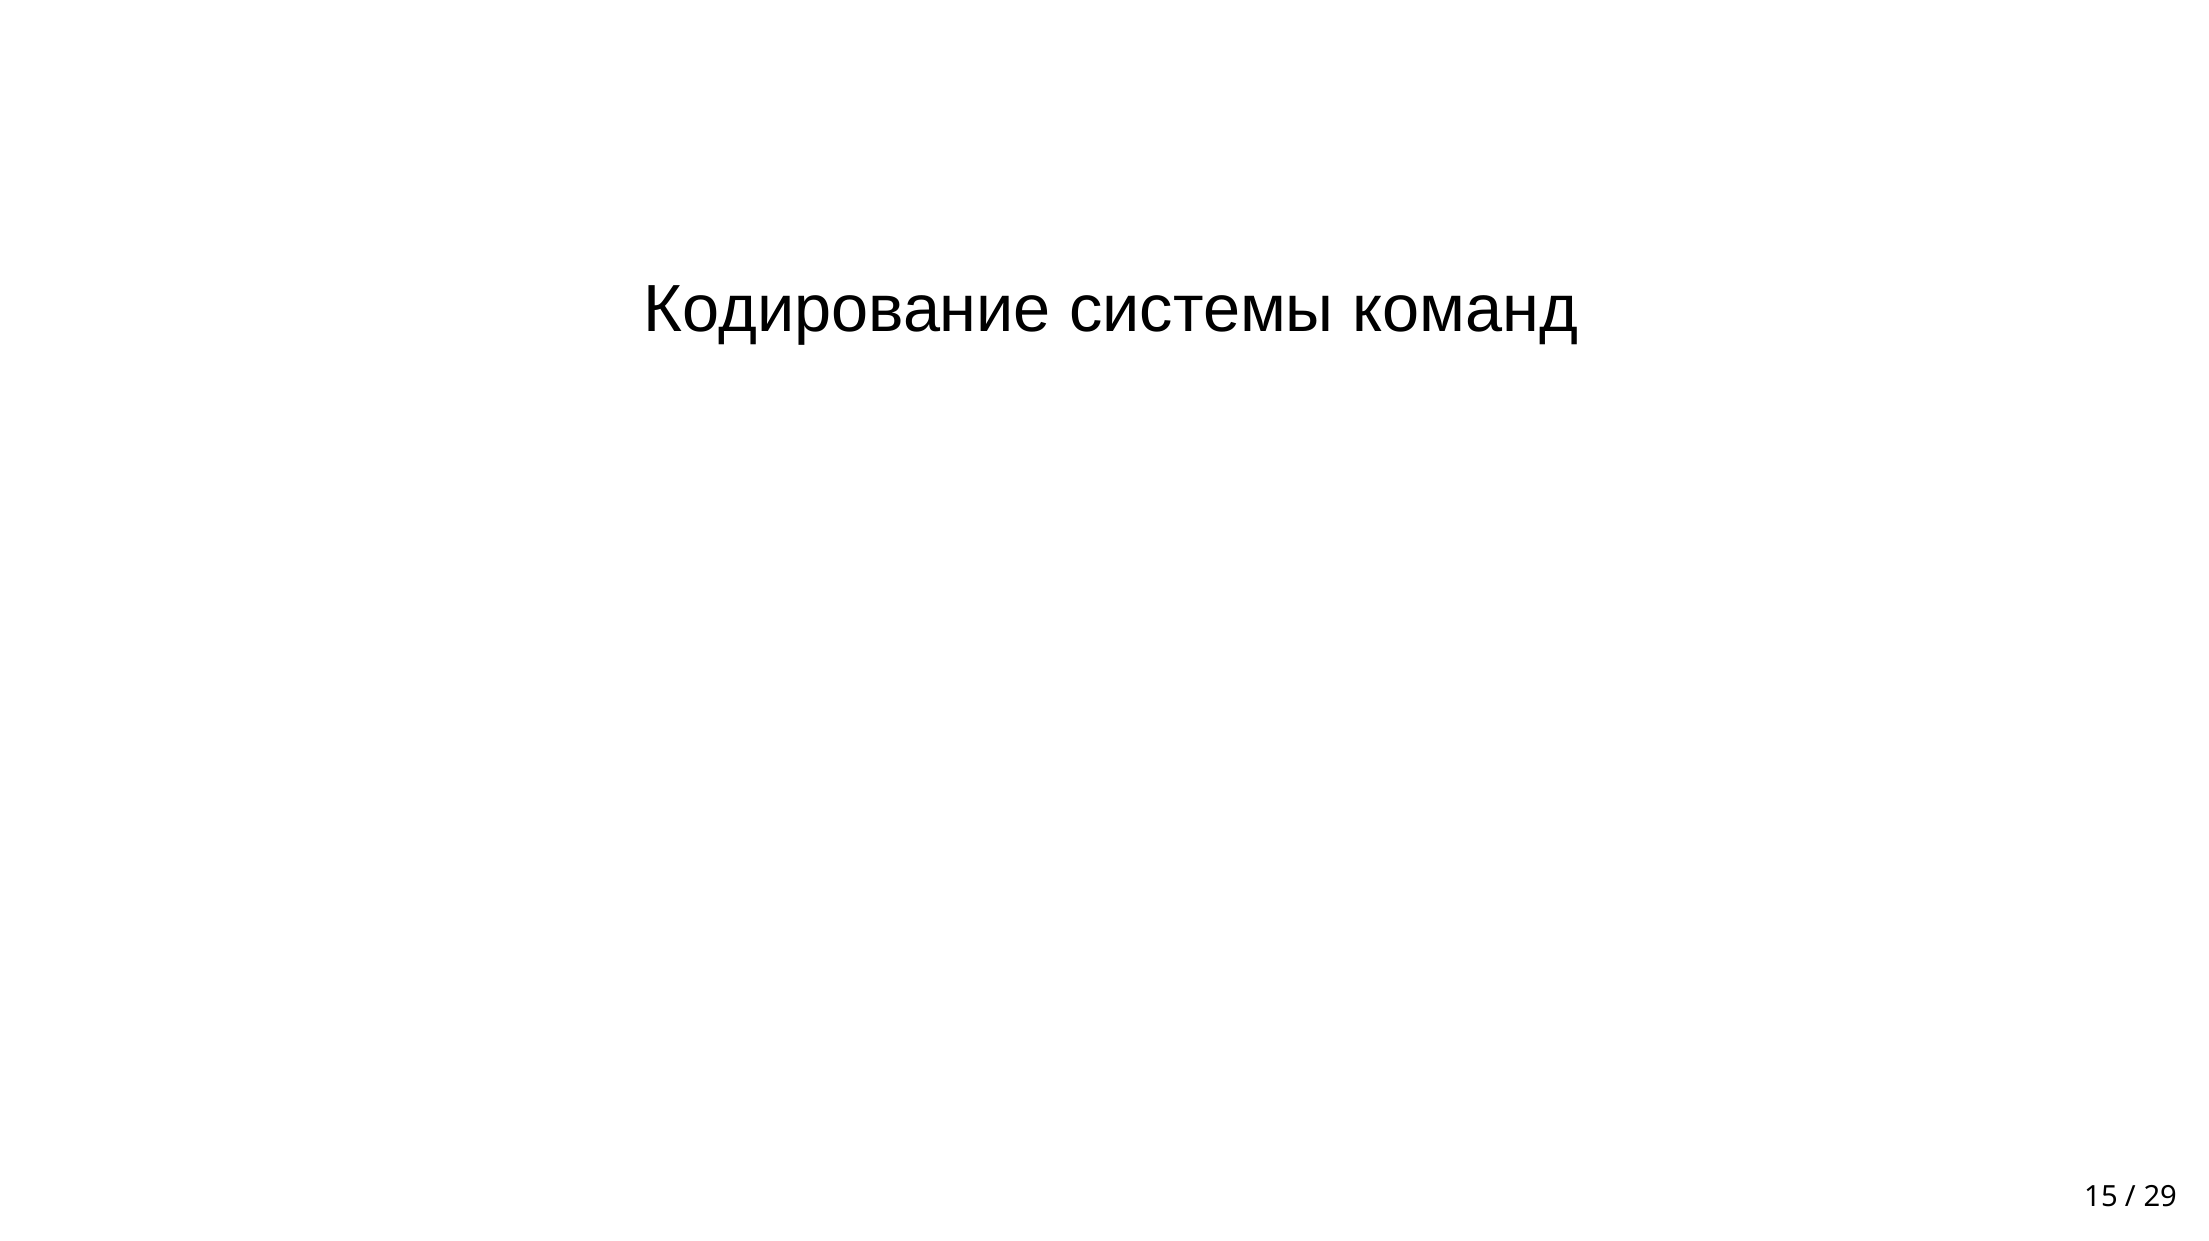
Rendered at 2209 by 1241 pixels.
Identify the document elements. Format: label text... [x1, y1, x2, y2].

subtitle Кодирование системы команд [48, 38, 2174, 577]
